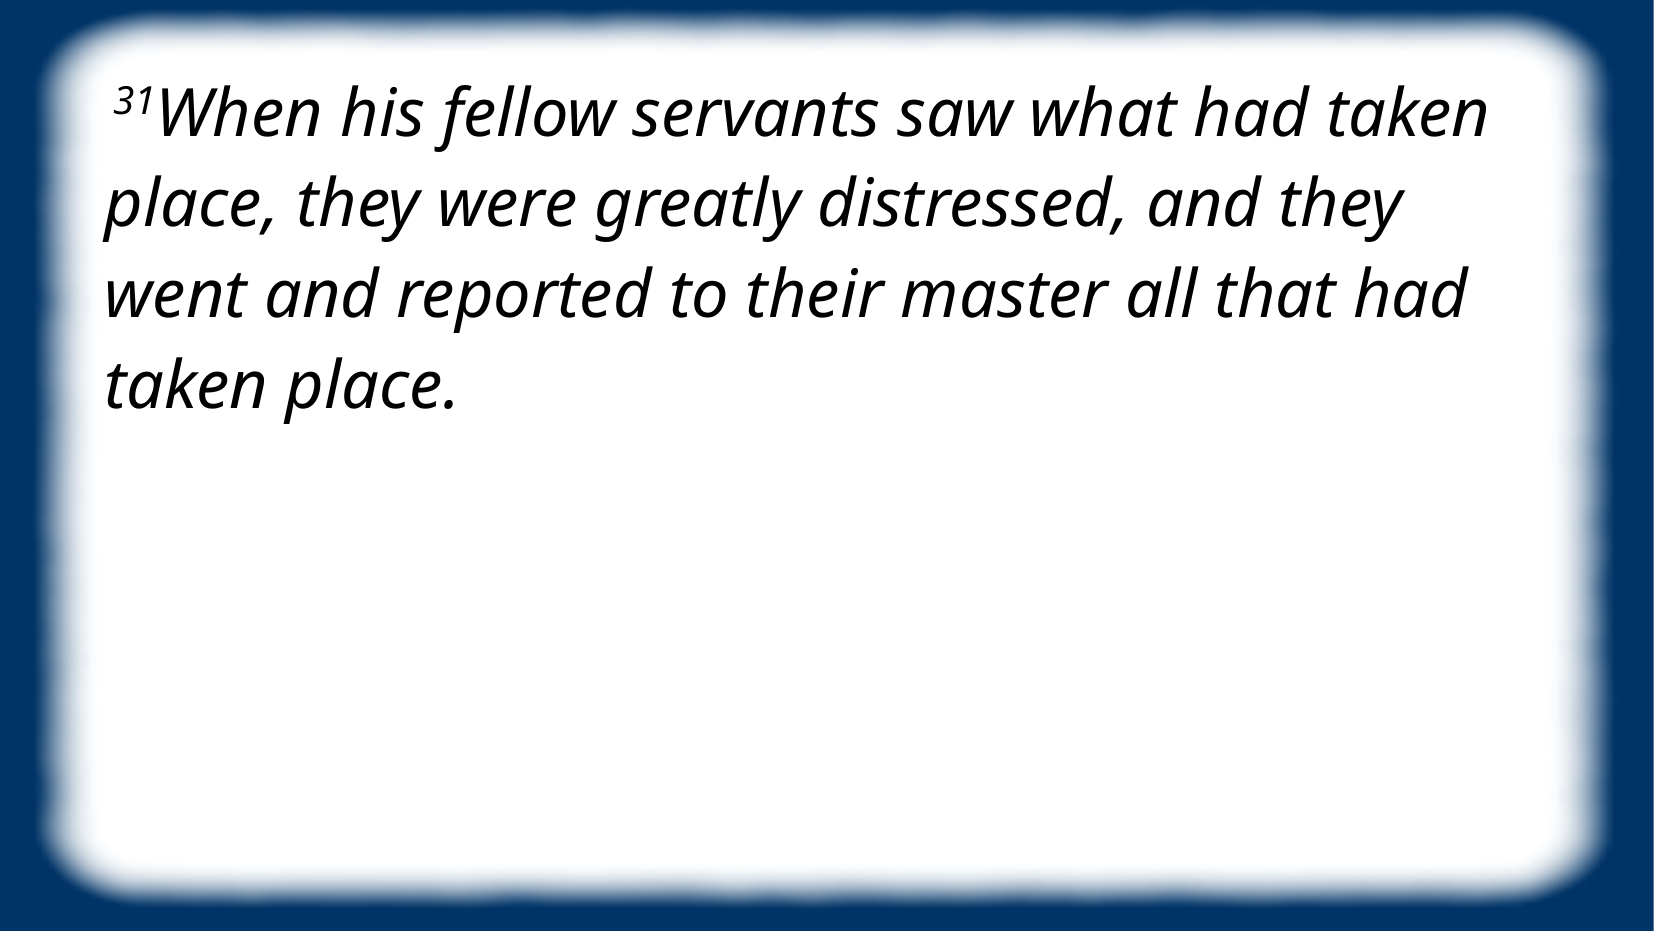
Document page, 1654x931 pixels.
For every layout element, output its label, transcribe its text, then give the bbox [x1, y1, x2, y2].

text_box 31When his fellow servants saw what had taken place, they were greatly distressed, and they went and reported to their master all that had taken place. [90, 57, 1546, 428]
picture [0, 0, 1654, 931]
